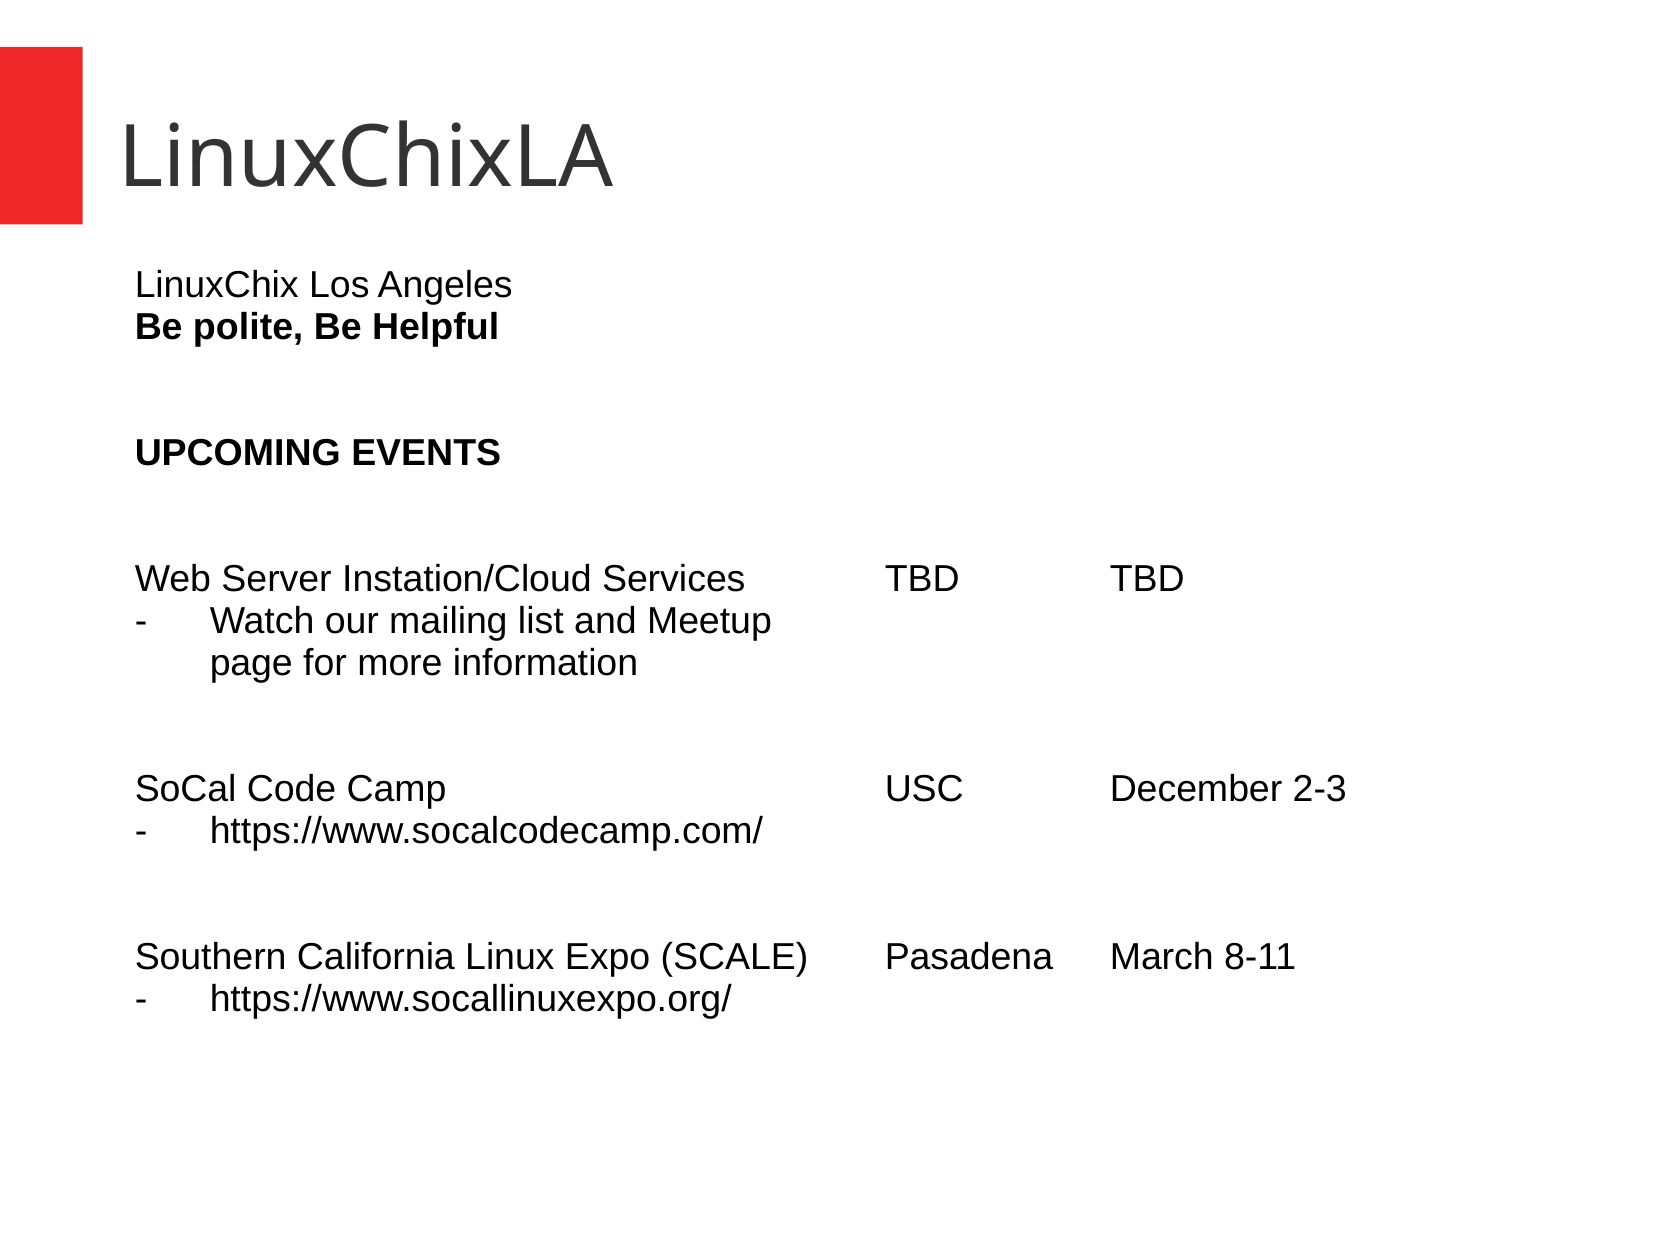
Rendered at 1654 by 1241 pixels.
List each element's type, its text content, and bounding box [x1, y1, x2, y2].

title LinuxChixLA [118, 49, 1571, 257]
text_box LinuxChix Los Angeles Be polite, Be Helpful UPCOMING EVENTS Web Server Instation/Cloud Services TBD TBD - Watch our mailing list and Meetup page for more information SoCal Code Camp USC December 2-3 - https://www.socalcodecamp.com/ Southern California Linux Expo (SCALE) Pasadena March 8-11 - https://www.socallinuxexpo.org/ [120, 256, 1591, 1112]
